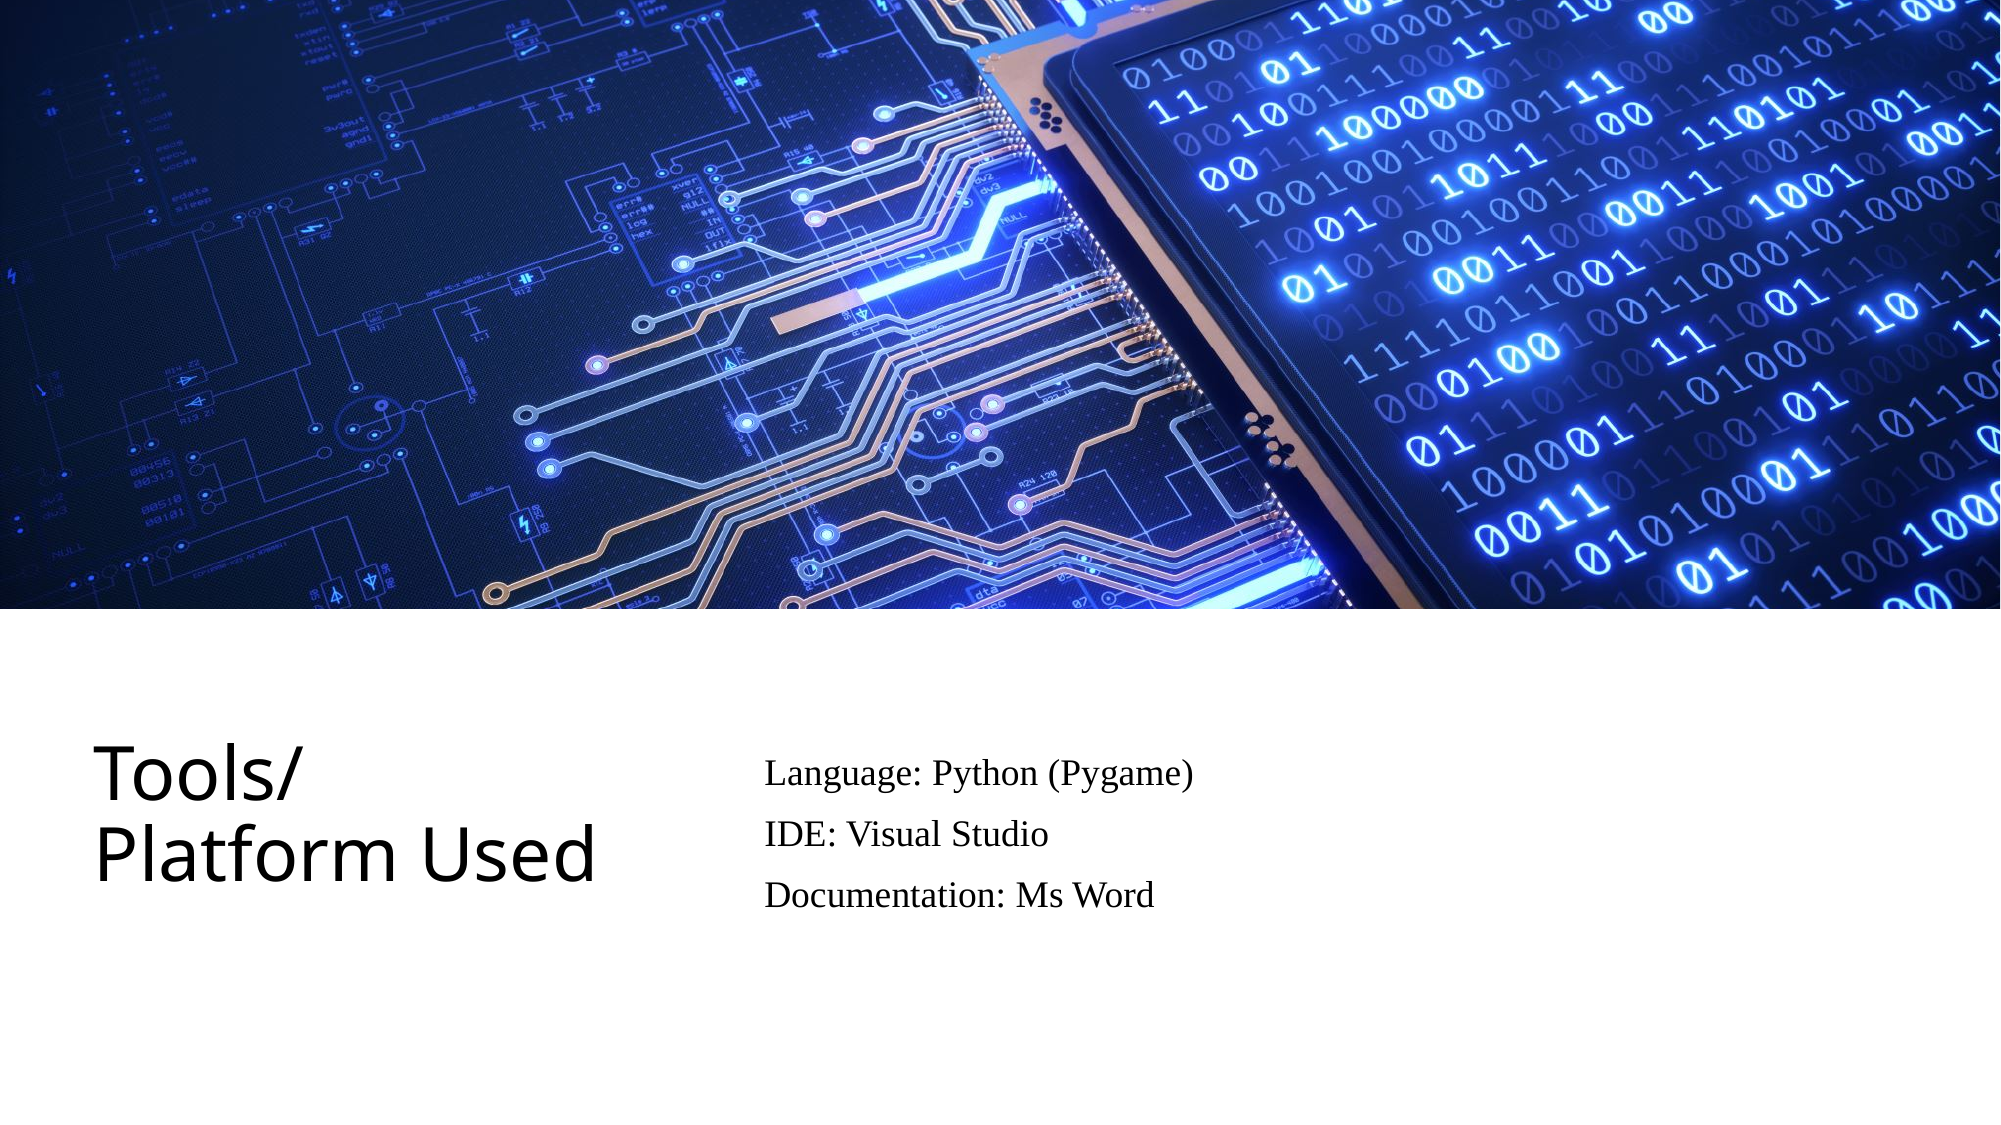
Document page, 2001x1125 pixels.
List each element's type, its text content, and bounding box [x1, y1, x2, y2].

list Language: Python (Pygame) IDE: Visual Studio Documentation: Ms Word [693, 664, 1922, 1067]
title Tools/ Platform Used [78, 615, 619, 1018]
picture [0, 0, 2000, 609]
